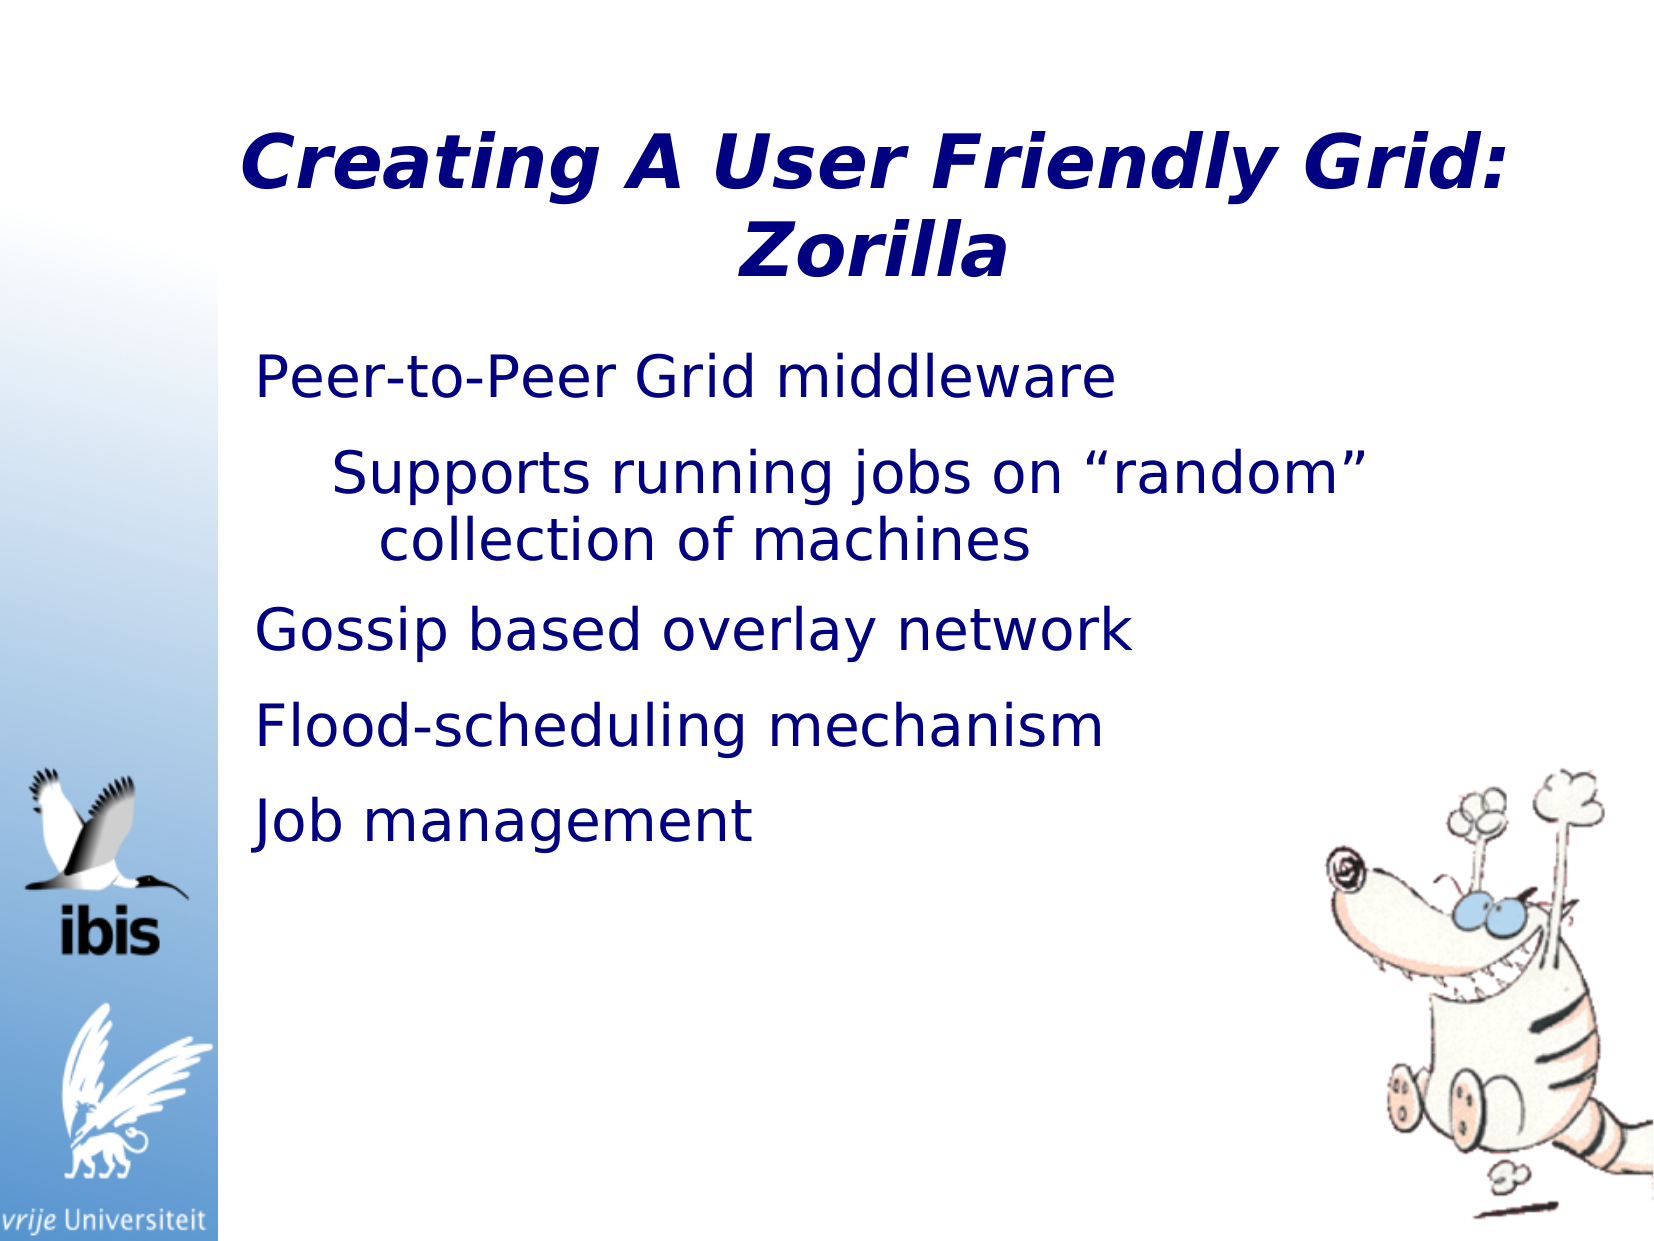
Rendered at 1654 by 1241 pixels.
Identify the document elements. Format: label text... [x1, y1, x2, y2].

list Peer-to-Peer Grid middleware Supports running jobs on “random” collection of machines Gossip based overlay network Flood-scheduling mechanism Job management [236, 344, 1534, 1196]
picture [1304, 741, 1654, 1241]
picture [0, 0, 218, 1241]
title Creating A User Friendly Grid: Zorilla [219, 102, 1534, 311]
